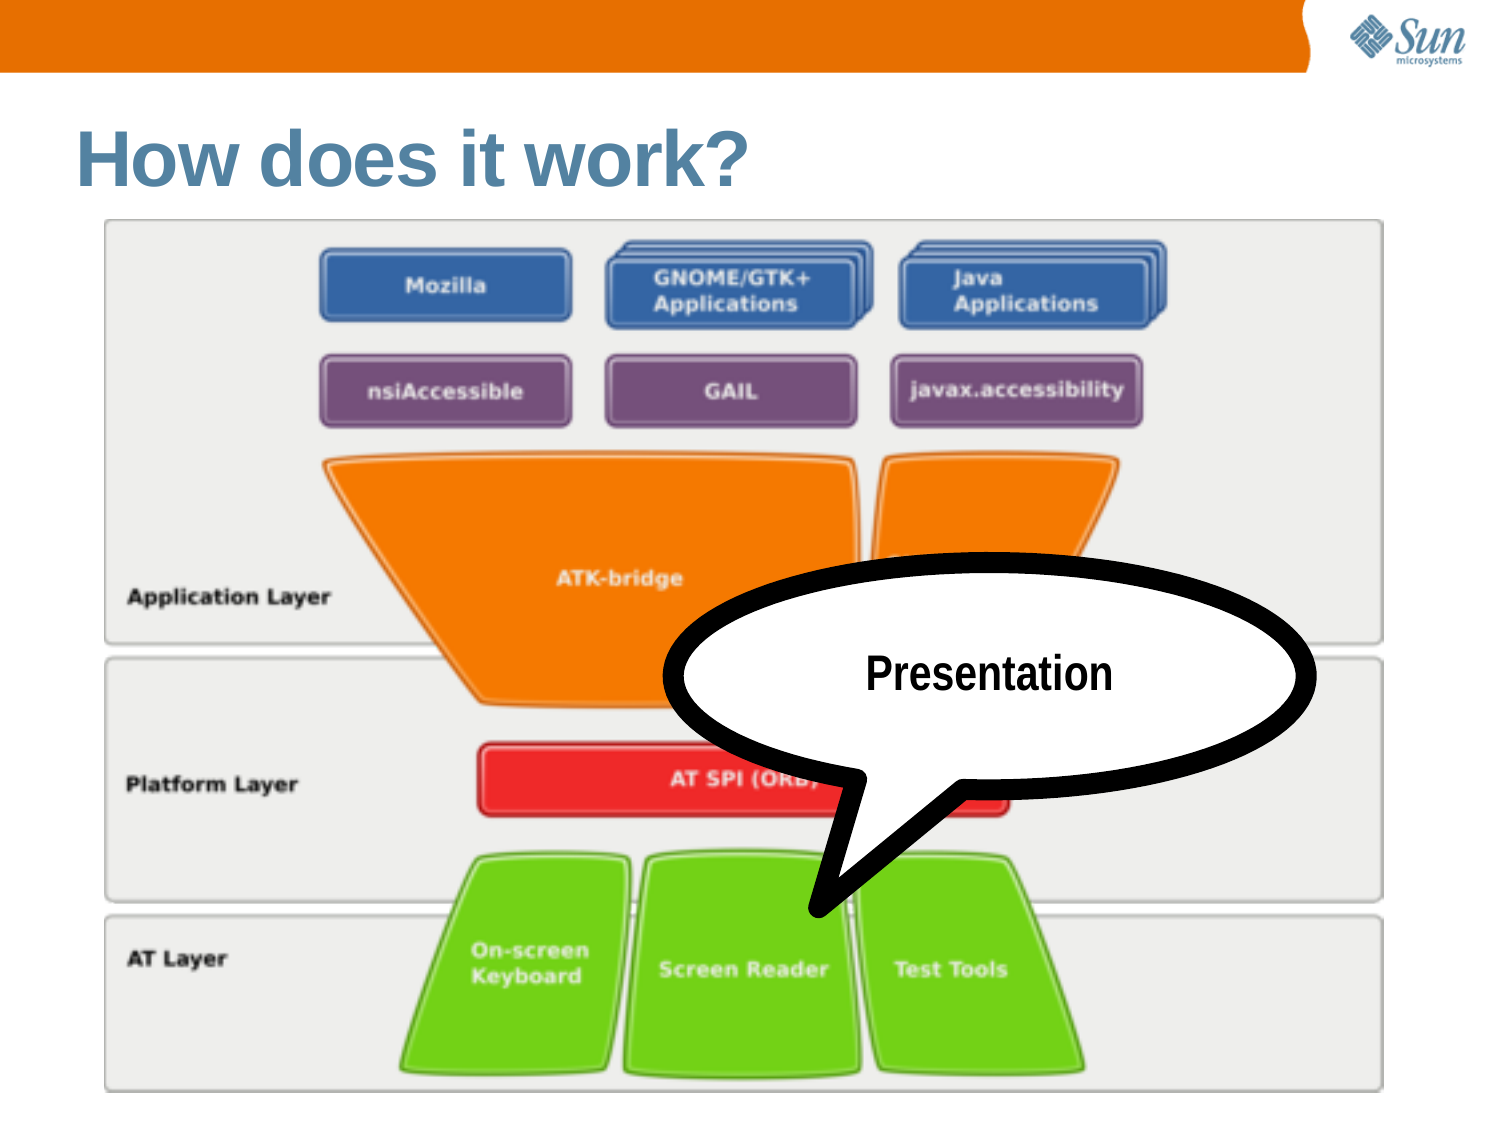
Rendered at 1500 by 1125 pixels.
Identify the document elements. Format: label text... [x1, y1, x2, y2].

title How does it work? [75, 122, 1438, 228]
text_box Presentation [673, 562, 1307, 908]
picture [0, 0, 1500, 75]
picture [104, 219, 1384, 1093]
